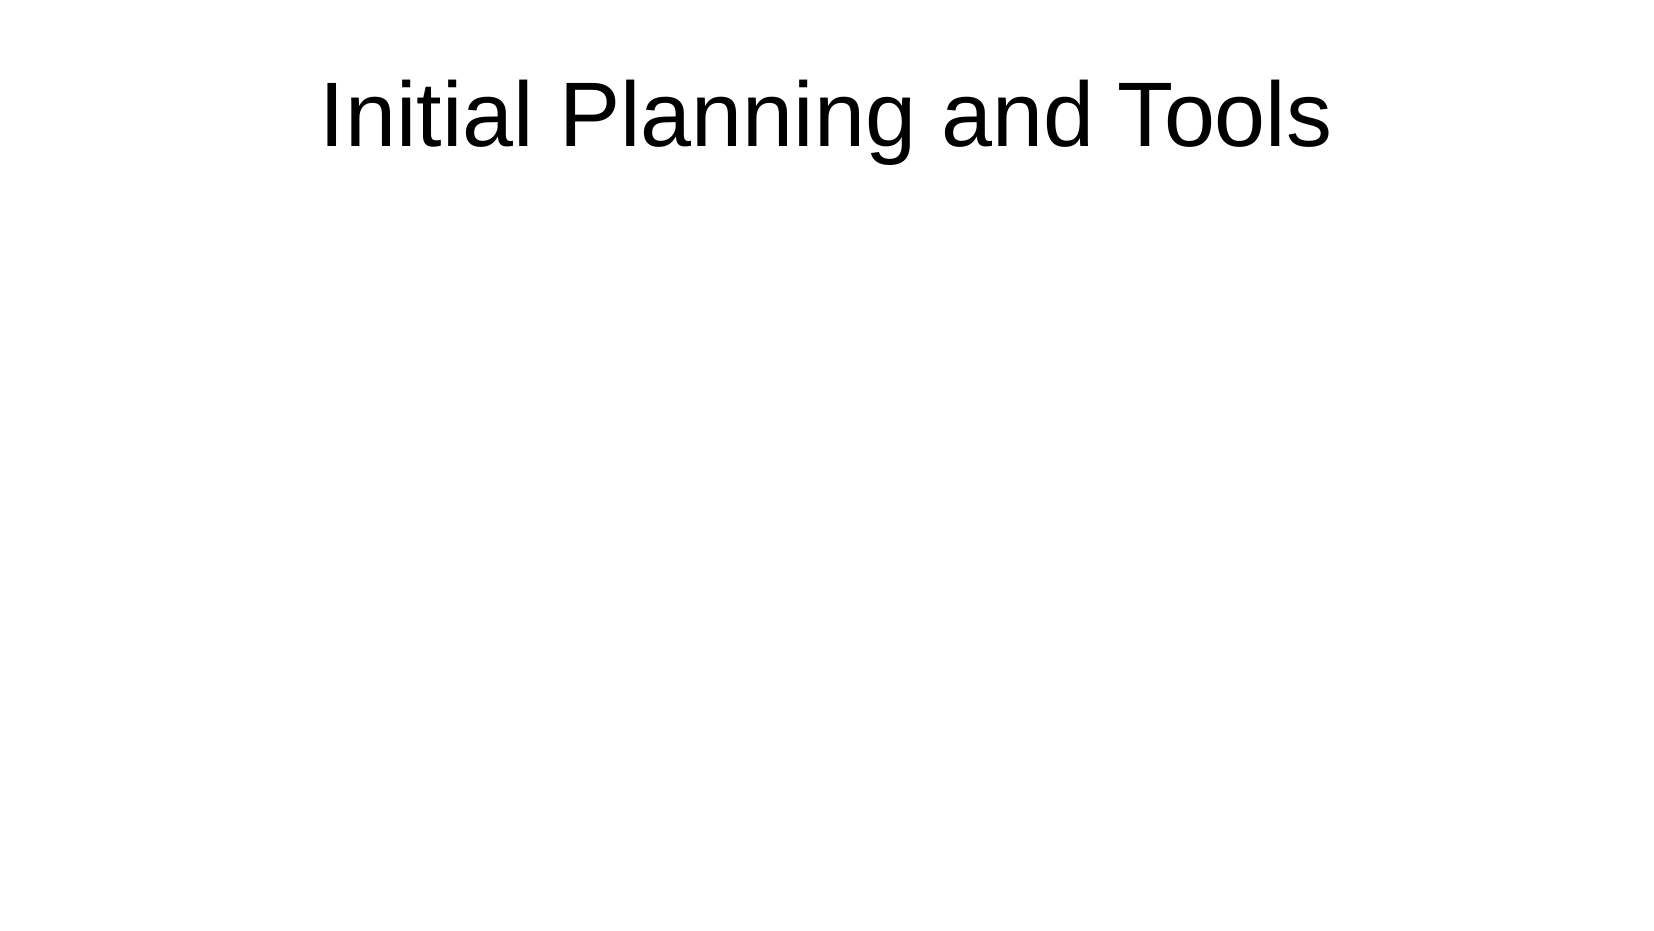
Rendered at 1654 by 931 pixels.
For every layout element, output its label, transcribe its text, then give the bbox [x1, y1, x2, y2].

title Initial Planning and Tools [82, 37, 1571, 193]
